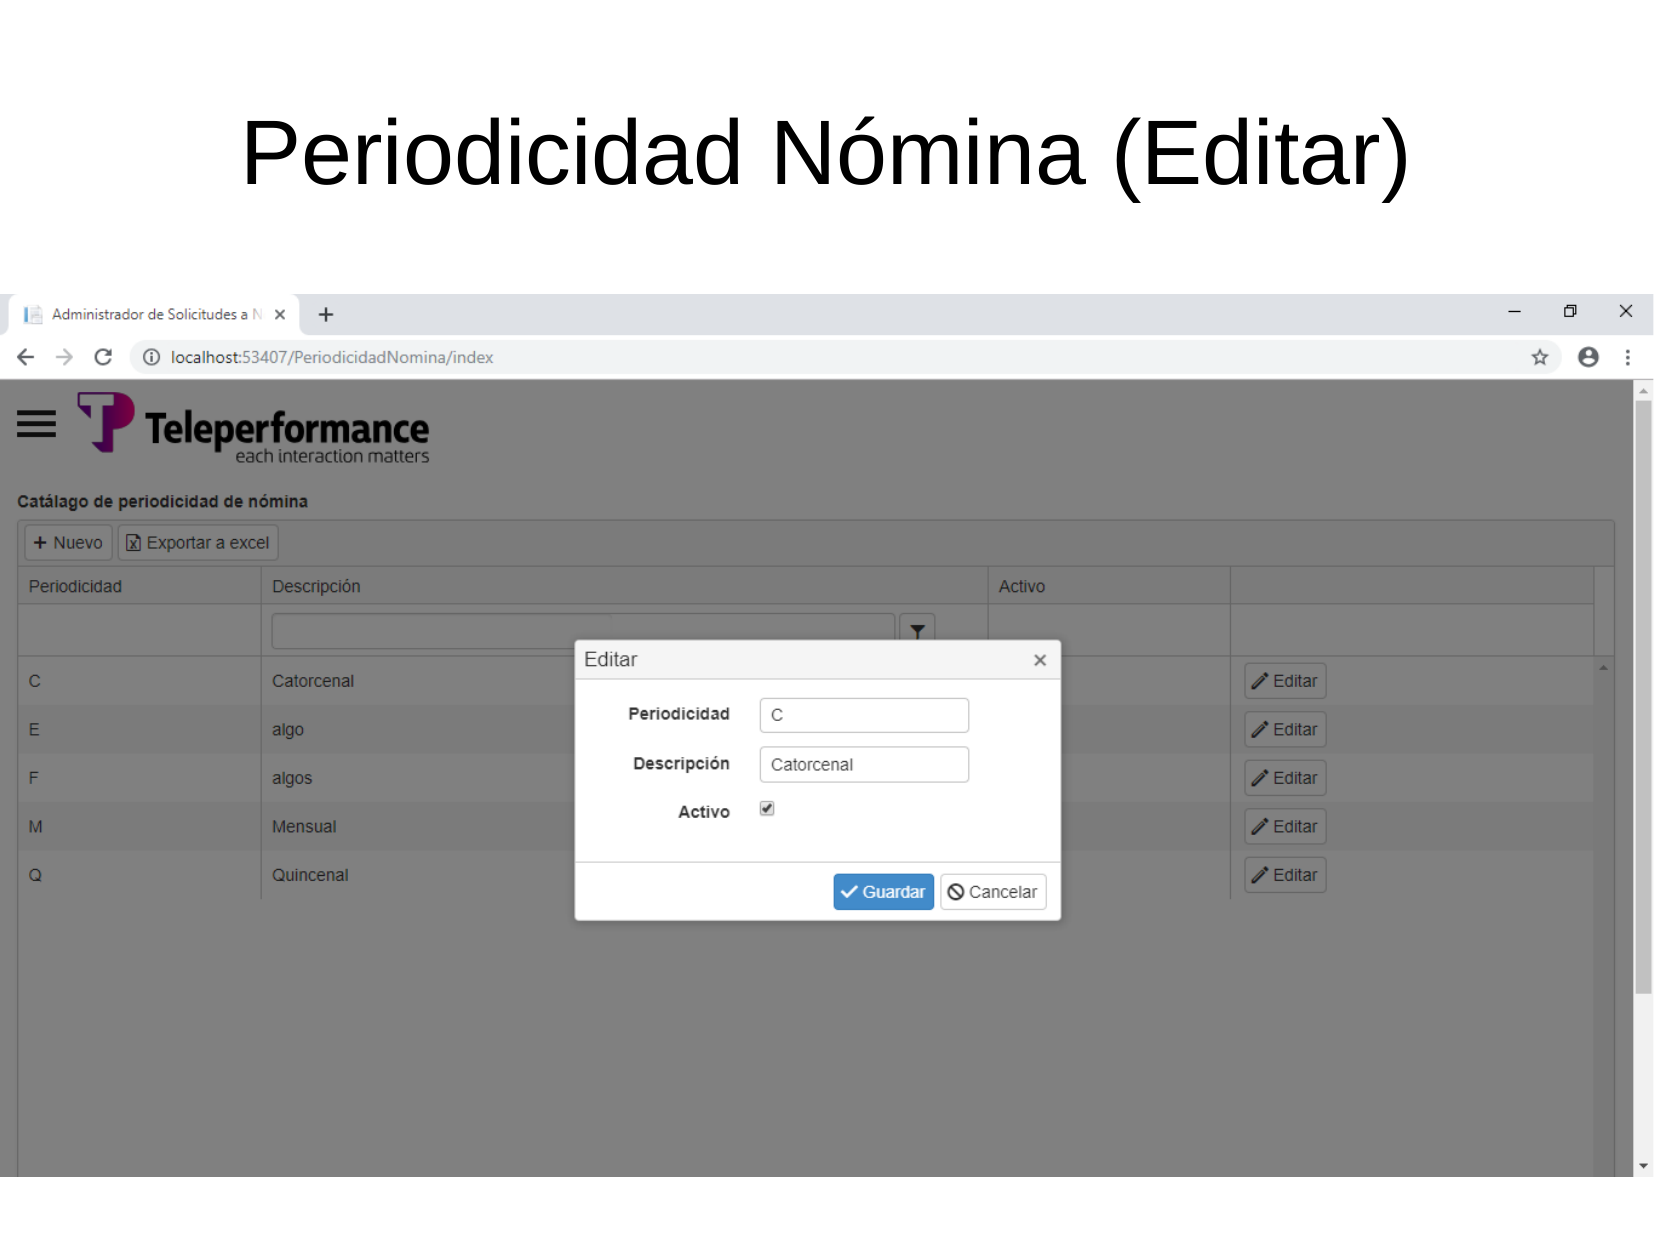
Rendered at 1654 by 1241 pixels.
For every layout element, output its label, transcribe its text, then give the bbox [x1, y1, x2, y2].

picture [0, 294, 1654, 1177]
title Periodicidad Nómina (Editar) [82, 49, 1571, 257]
